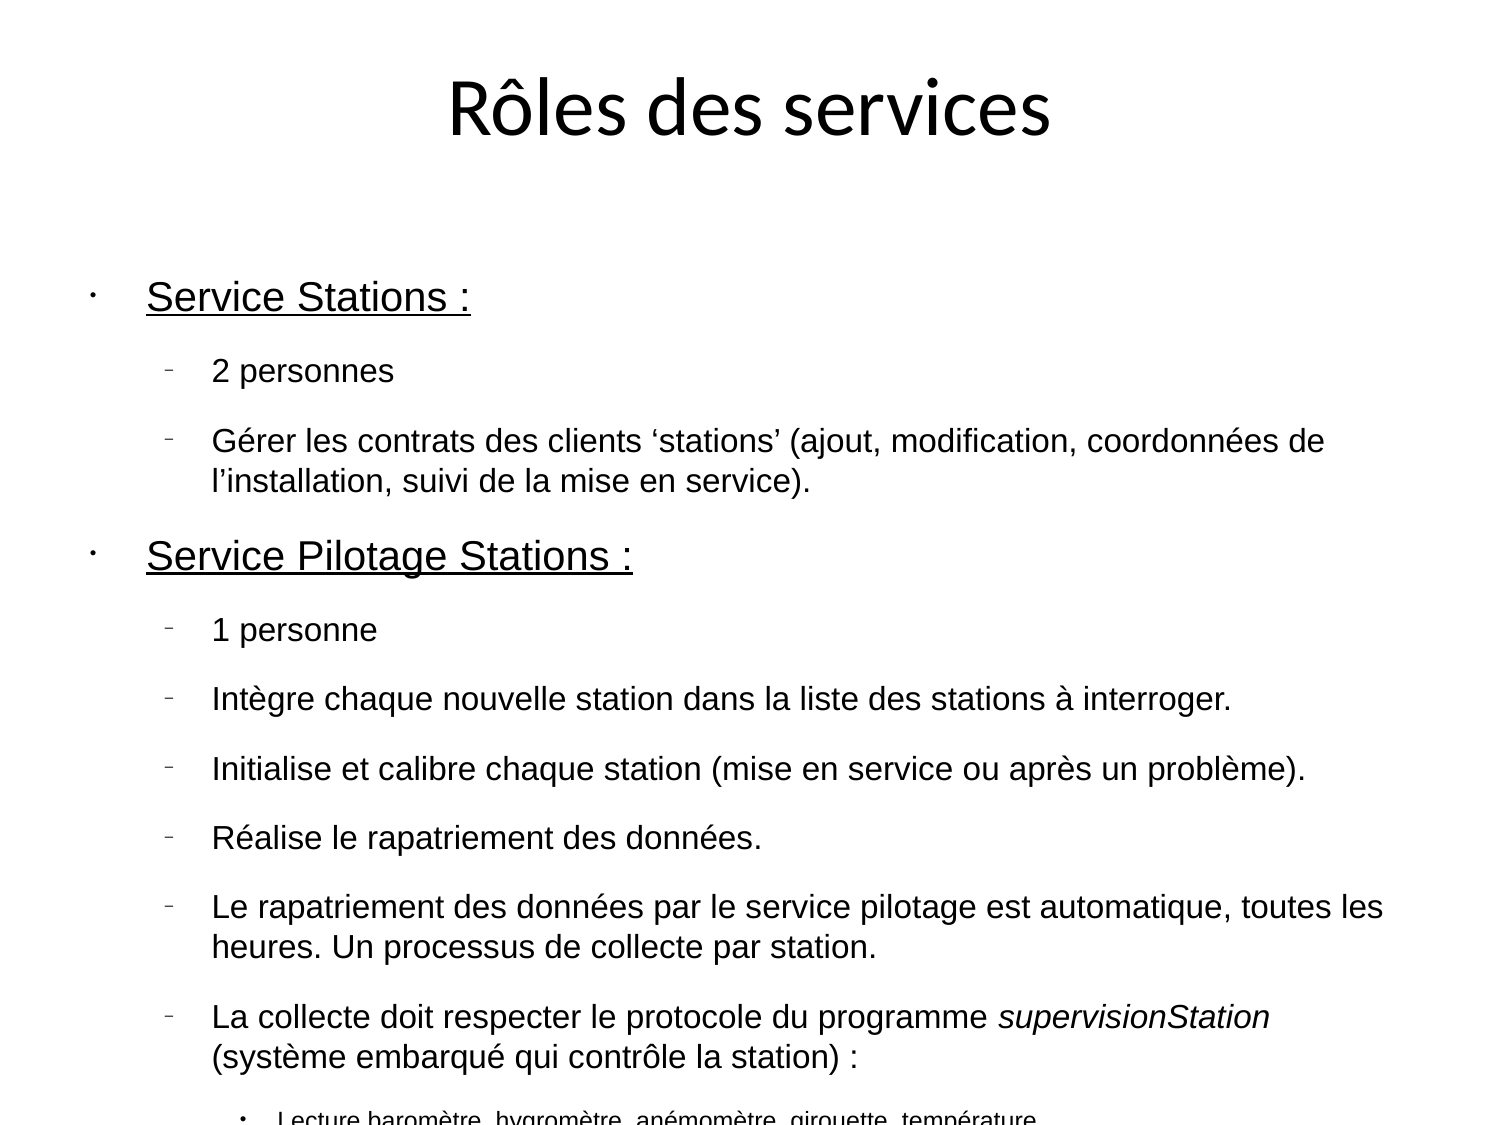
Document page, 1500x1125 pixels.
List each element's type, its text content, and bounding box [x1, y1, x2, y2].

title Rôles des services [75, 45, 1425, 233]
list Service Stations : 2 personnes Gérer les contrats des clients ‘stations’ (ajout, modification, coordonnées de l’installation, suivi de la mise en service). Service Pilotage Stations : 1 personne Intègre chaque nouvelle station dans la liste des stations à interroger. Initialise et calibre chaque station (mise en service ou après un problème). Réalise le rapatriement des données. Le rapatriement des données par le service pilotage est automatique, toutes les heures. Un processus de collecte par station. La collecte doit respecter le protocole du programme supervisionStation (système embarqué qui contrôle la station) : Lecture baromètre, hygromètre, anémomètre, girouette, température. Le programme supervisionStation est considéré comme un serveur. Il peut aussi recevoir des requêtes d’initialisation et de calibrage. [75, 262, 1425, 1005]
